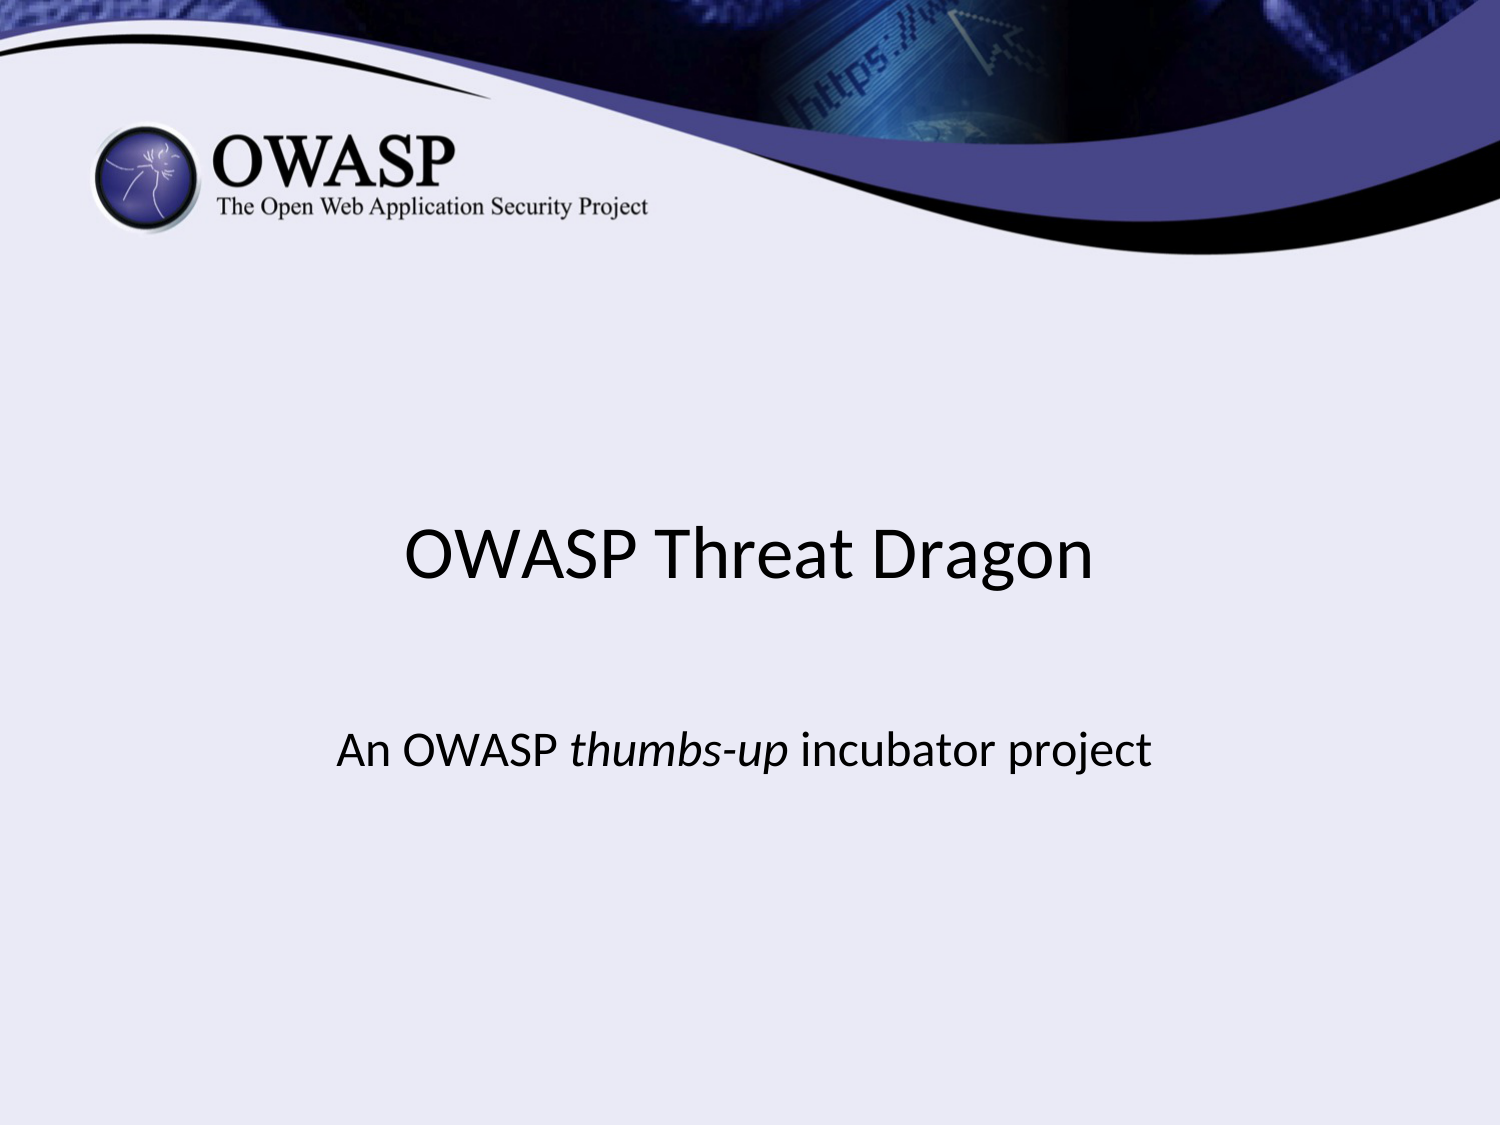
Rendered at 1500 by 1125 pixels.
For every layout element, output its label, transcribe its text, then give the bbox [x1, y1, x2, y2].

subtitle OWASP Threat Dragon An OWASP thumbs-up incubator project [75, 262, 1426, 1018]
picture [0, 0, 1500, 1125]
